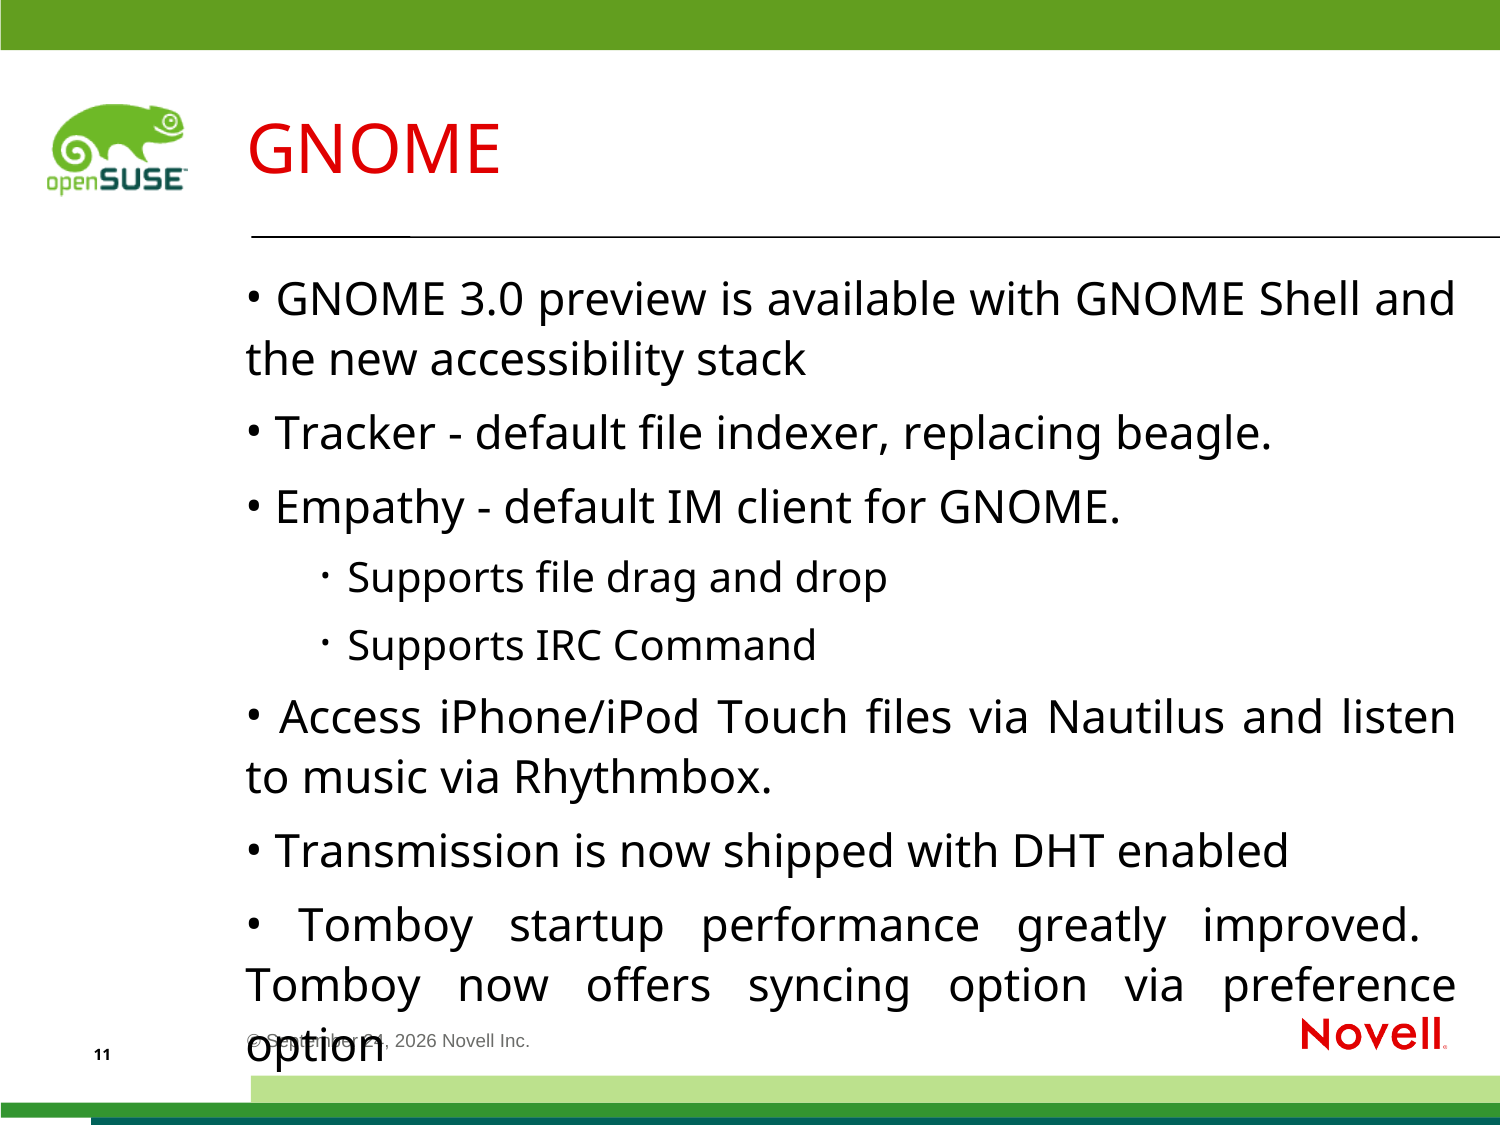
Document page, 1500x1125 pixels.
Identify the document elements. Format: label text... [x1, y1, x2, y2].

picture [1295, 1011, 1453, 1056]
list GNOME 3.0 preview is available with GNOME Shell and the new accessibility stack Tracker - default file indexer, replacing beagle. Empathy - default IM client for GNOME. Supports file drag and drop Supports IRC Command Access iPhone/iPod Touch files via Nautilus and listen to music via Rhythmbox. Transmission is now shipped with DHT enabled Tomboy startup performance greatly improved. Tomboy now offers syncing option via preference option [245, 267, 1458, 1010]
picture [47, 104, 188, 197]
title GNOME [246, 68, 1409, 231]
